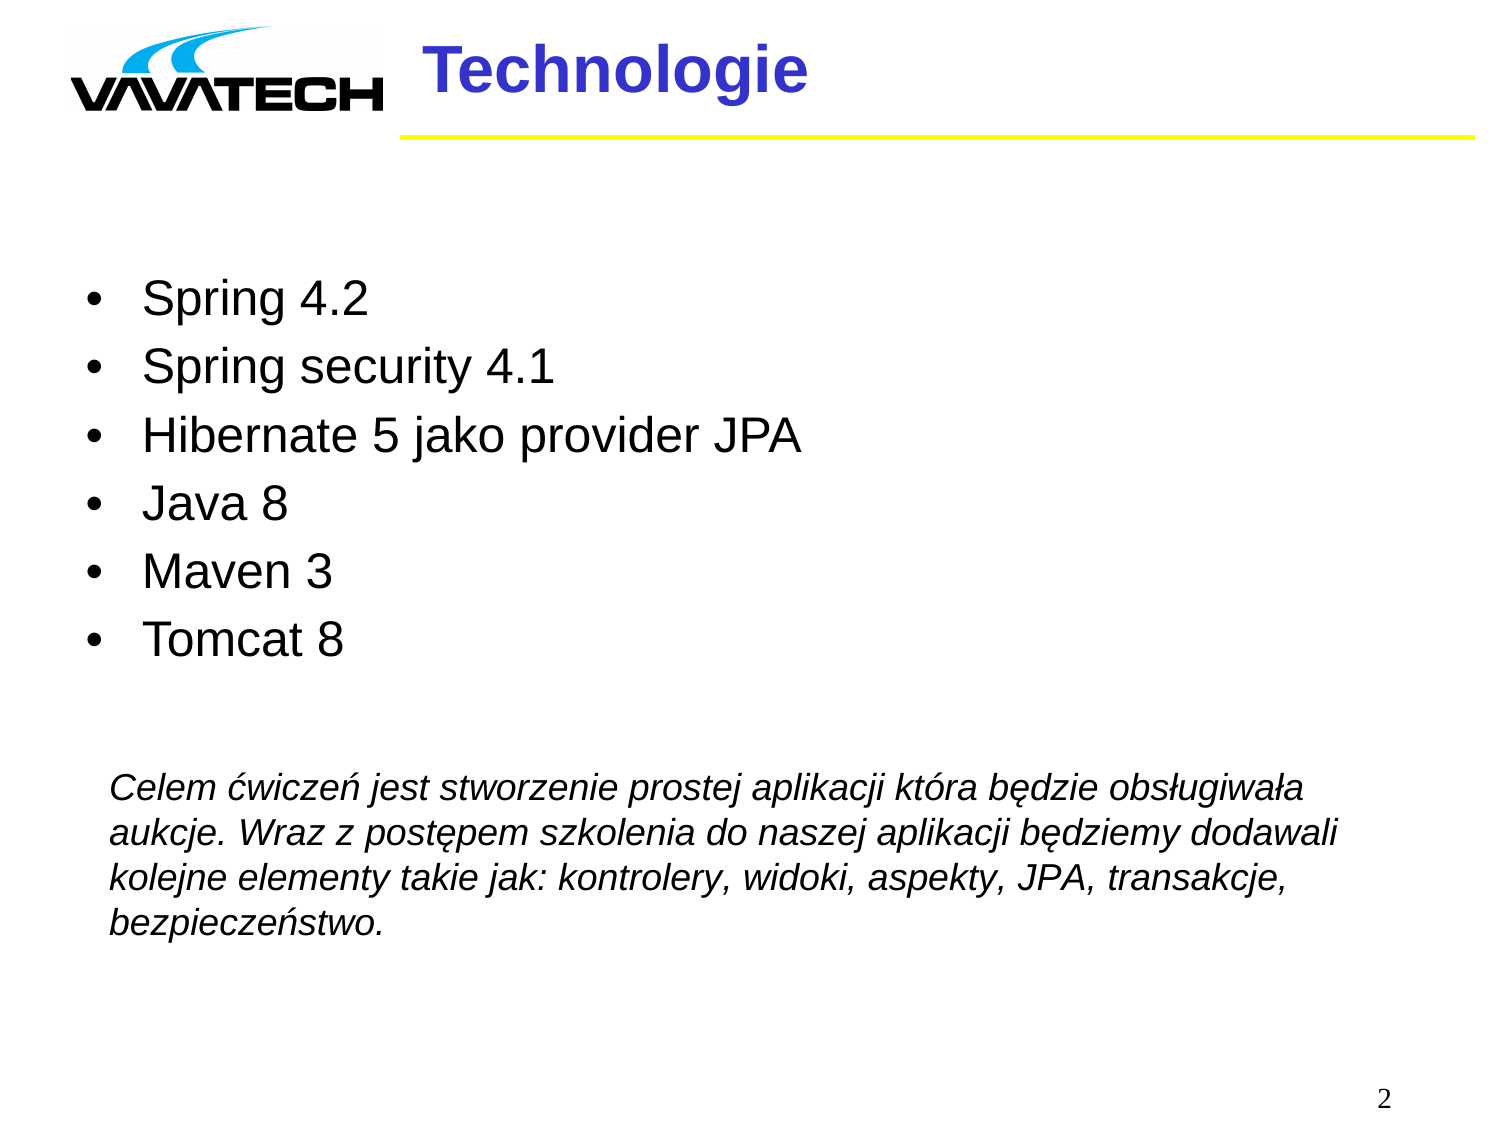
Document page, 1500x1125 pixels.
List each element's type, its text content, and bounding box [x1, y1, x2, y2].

picture [70, 26, 383, 111]
list Spring 4.2 Spring security 4.1 Hibernate 5 jako provider JPA Java 8 Maven 3 Tomcat 8 [70, 262, 1489, 1040]
text_box Celem ćwiczeń jest stworzenie prostej aplikacji która będzie obsługiwała aukcje. Wraz z postępem szkolenia do naszej aplikacji będziemy dodawali kolejne elementy takie jak: kontrolery, widoki, aspekty, JPA, transakcje, bezpieczeństwo. [94, 755, 1394, 969]
title Technologie [407, 0, 1479, 157]
